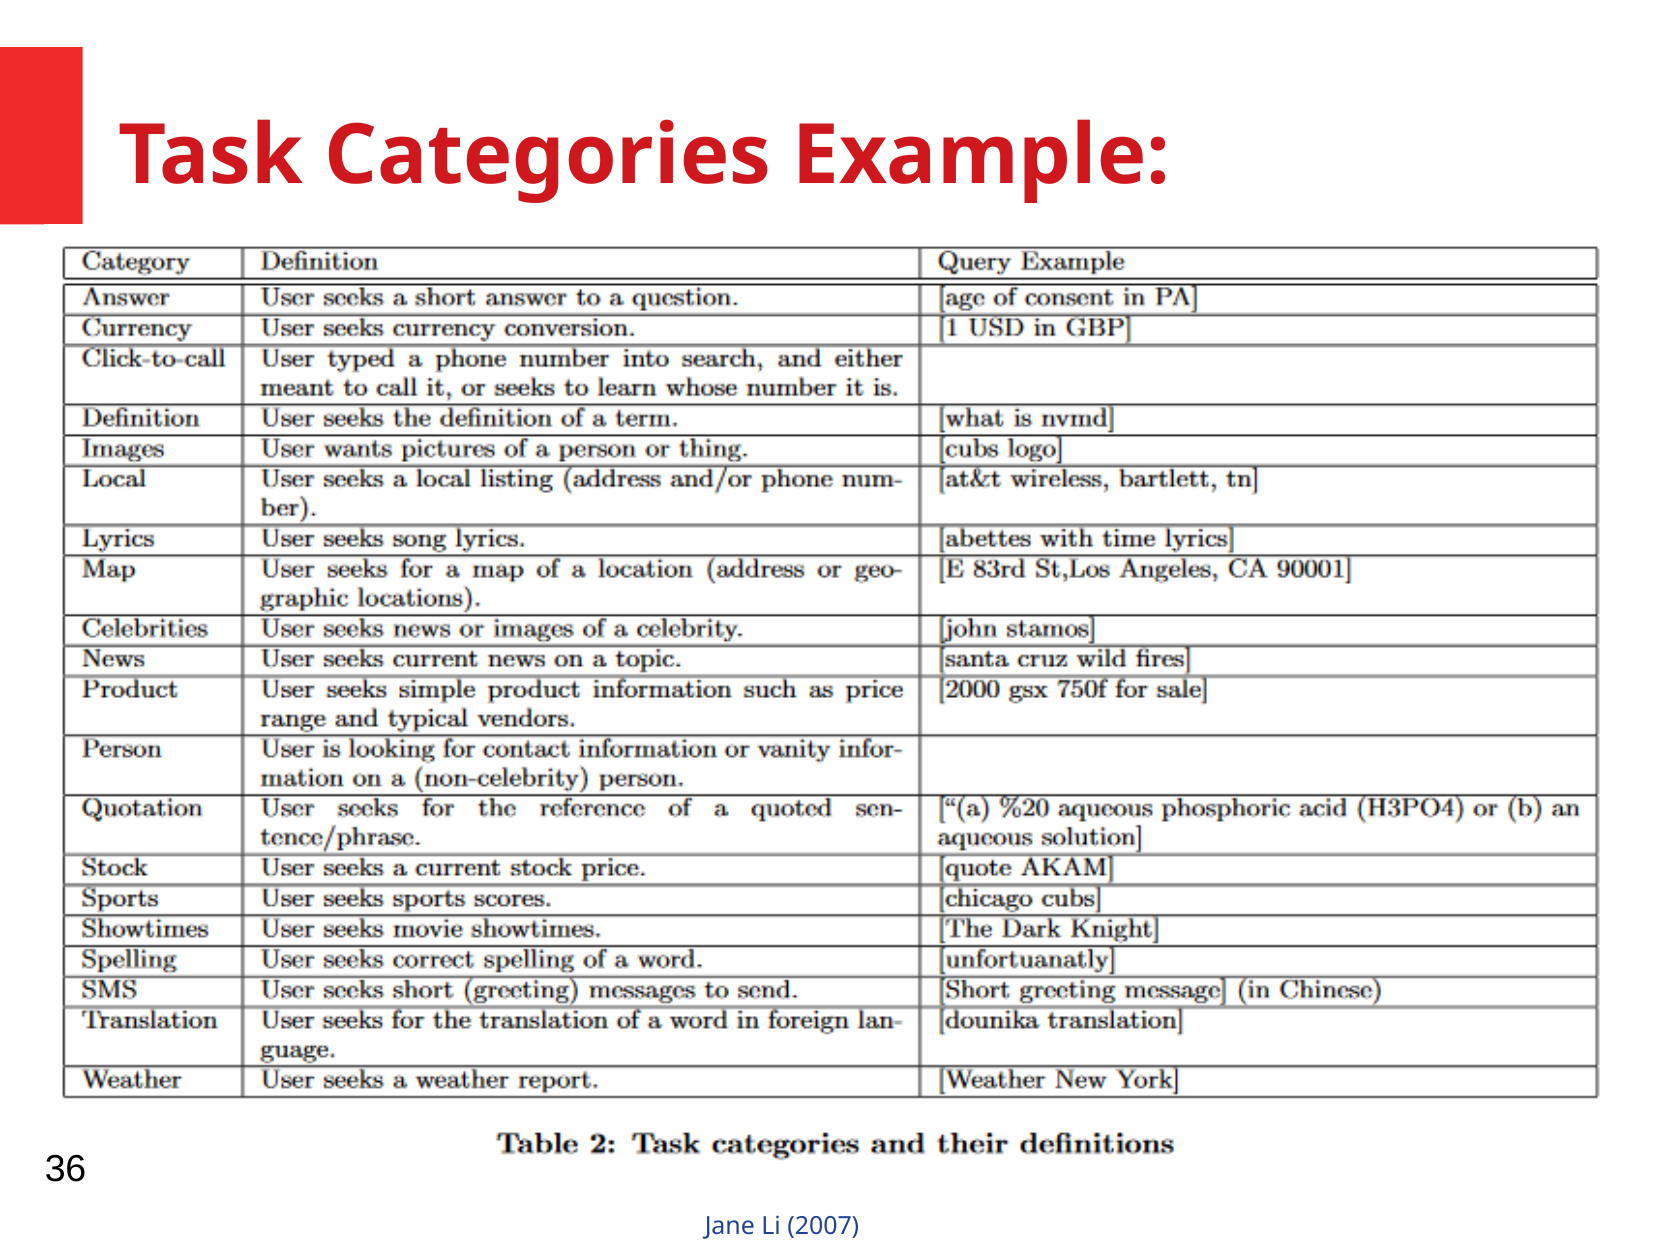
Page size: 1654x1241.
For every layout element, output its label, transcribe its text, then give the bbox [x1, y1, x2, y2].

title Task Categories Example: [118, 49, 1571, 224]
text_box 36 [30, 1140, 106, 1197]
picture [44, 224, 1621, 1171]
text_box Jane Li (2007) [690, 1200, 961, 1241]
